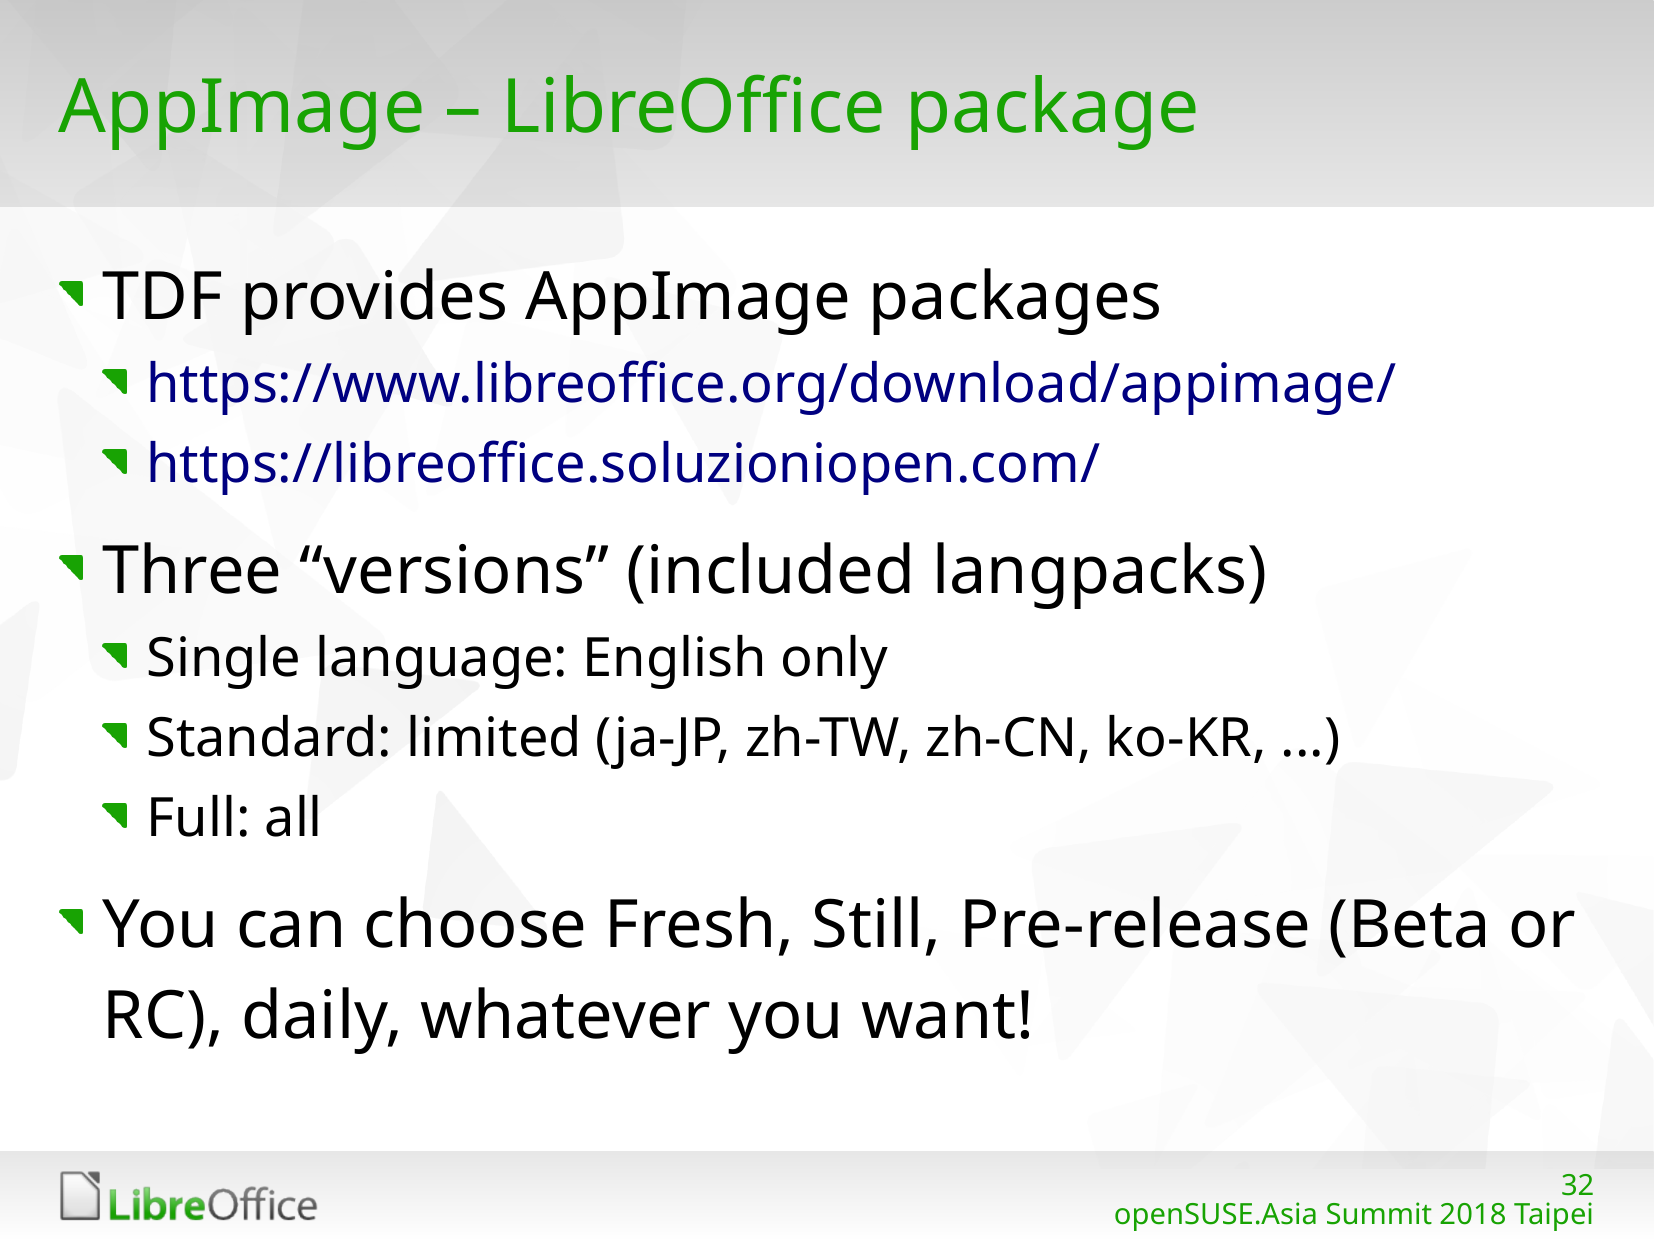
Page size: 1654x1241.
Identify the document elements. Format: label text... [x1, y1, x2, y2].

picture [41, 1152, 337, 1240]
title AppImage – LibreOffice package [59, 29, 1595, 178]
list TDF provides AppImage packages https://www.libreoffice.org/download/appimage/ https://libreoffice.soluzioniopen.com/ Three “versions” (included langpacks) Single language: English only Standard: limited (ja-JP, zh-TW, zh-CN, ko-KR, ...) Full: all You can choose Fresh, Still, Pre-release (Beta or RC), daily, whatever you want! [59, 248, 1595, 1121]
picture [915, 548, 1654, 1169]
picture [0, 0, 783, 931]
